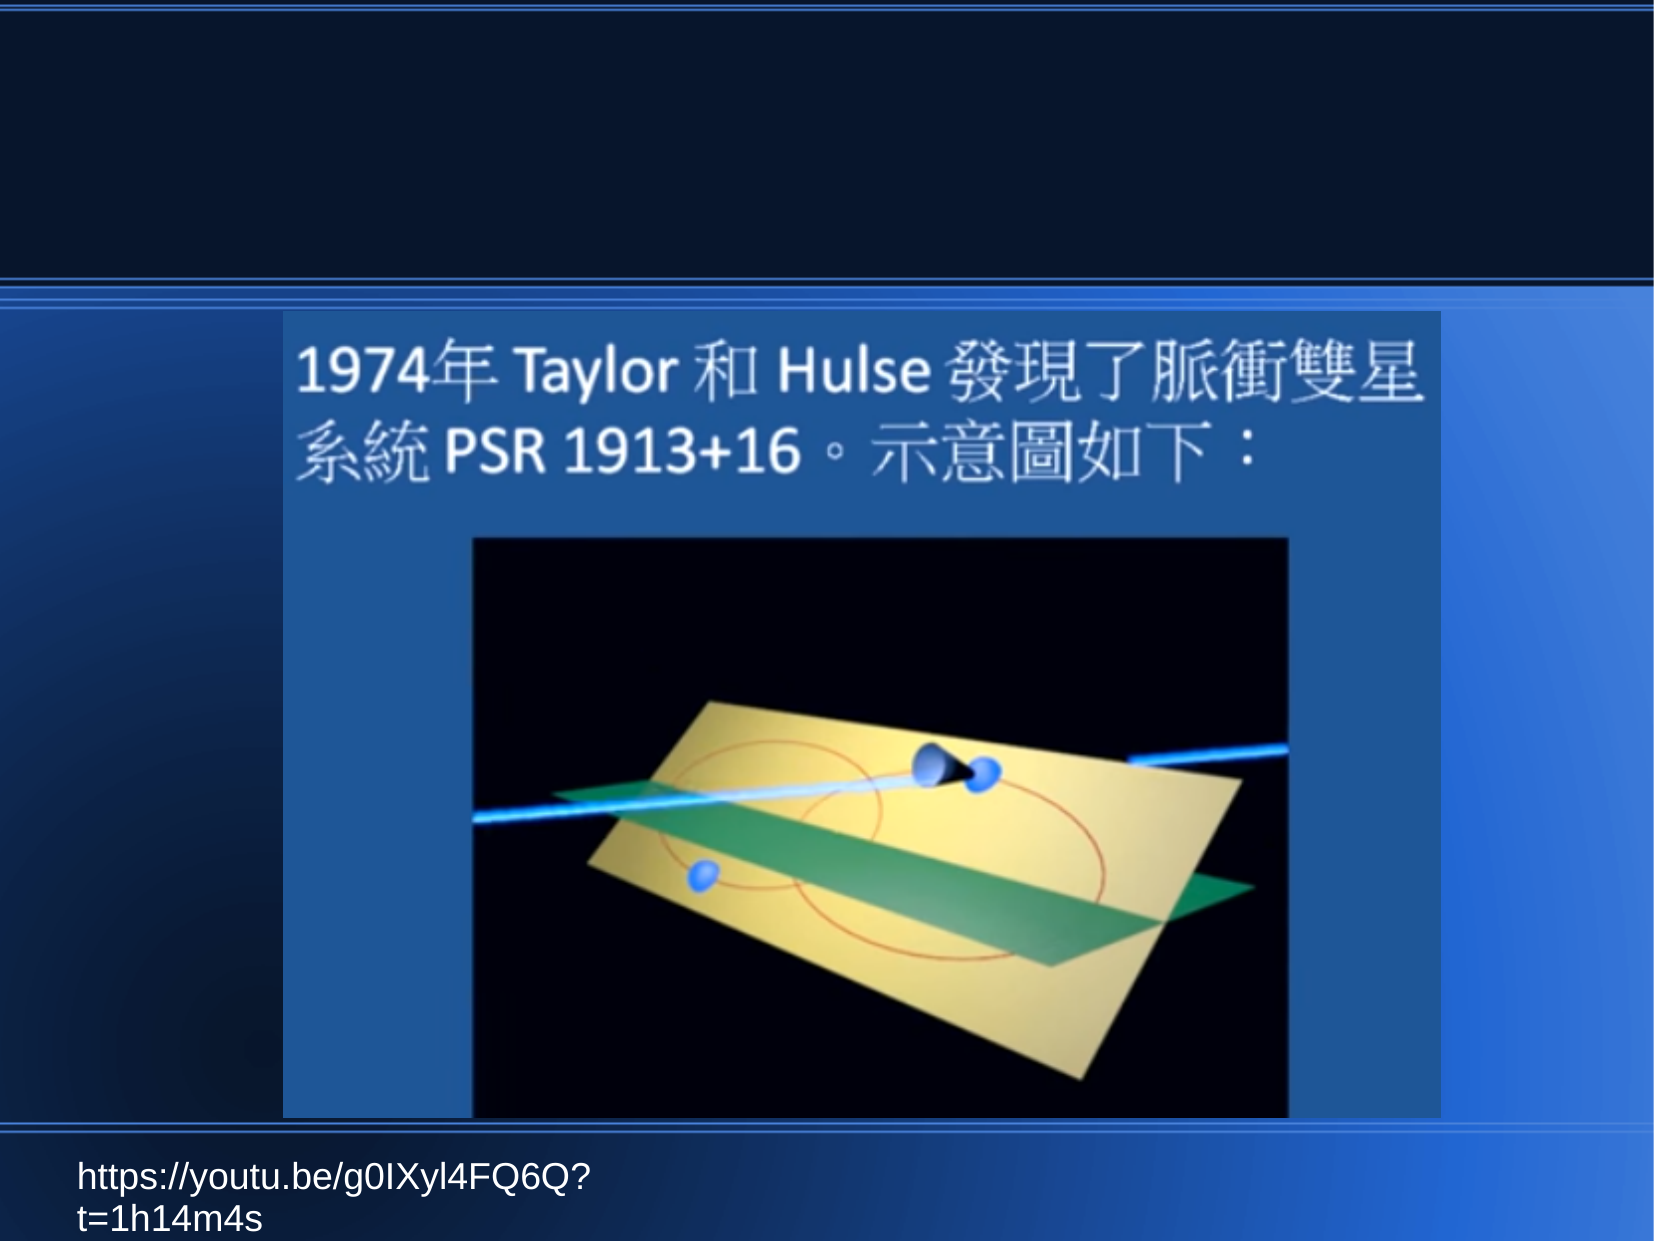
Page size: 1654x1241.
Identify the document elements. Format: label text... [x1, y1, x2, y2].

picture [0, 0, 1654, 1241]
text_box https://youtu.be/g0IXyl4FQ6Q?t=1h14m4s [62, 1147, 792, 1205]
